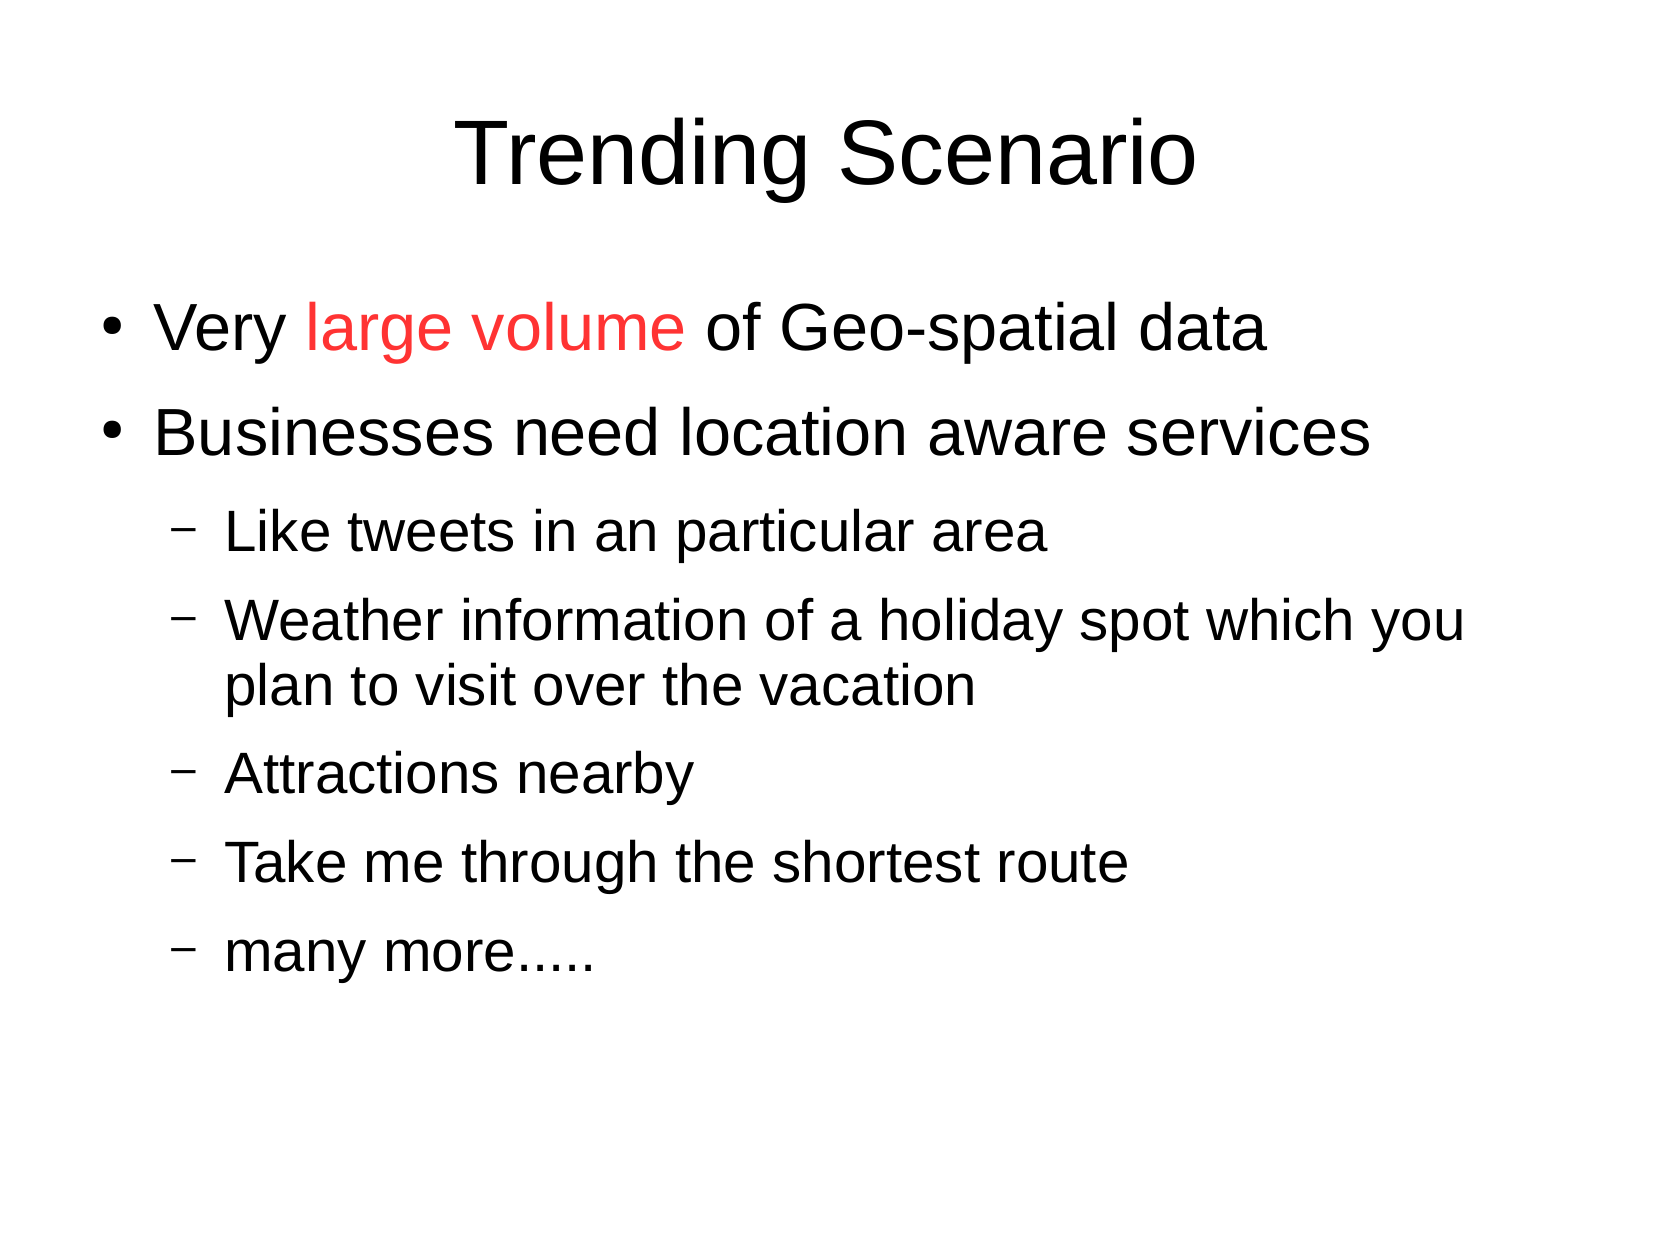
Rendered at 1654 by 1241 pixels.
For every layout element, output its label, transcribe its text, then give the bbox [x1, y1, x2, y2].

title Trending Scenario [82, 49, 1571, 257]
list Very large volume of Geo-spatial data Businesses need location aware services Like tweets in an particular area Weather information of a holiday spot which you plan to visit over the vacation Attractions nearby Take me through the shortest route many more..... [82, 290, 1571, 1010]
